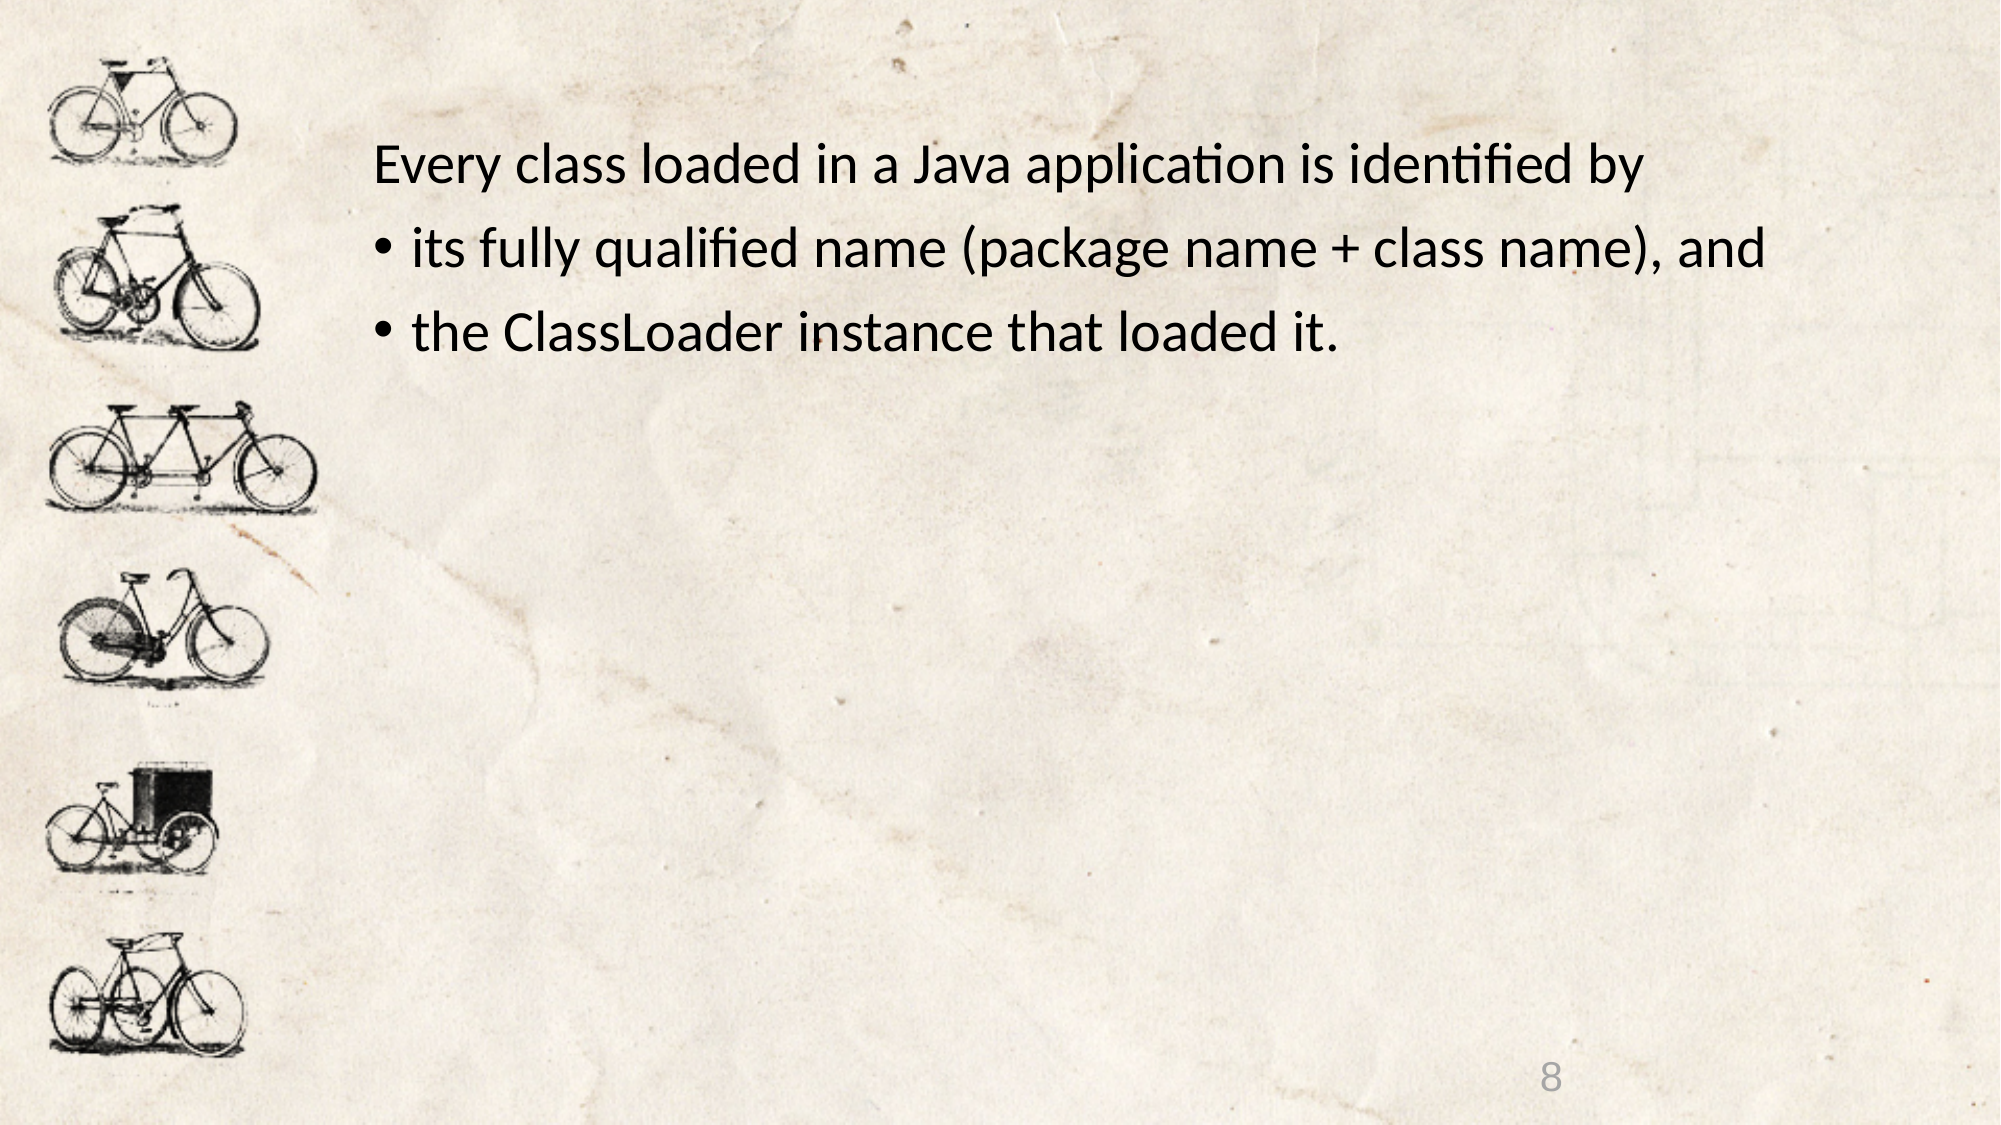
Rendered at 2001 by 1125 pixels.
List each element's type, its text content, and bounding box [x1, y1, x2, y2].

list Every class loaded in a Java application is identified by its fully qualified name (package name + class name), and the ClassLoader instance that loaded it. [358, 126, 1944, 1037]
text_box 8 [1524, 1042, 1975, 1103]
